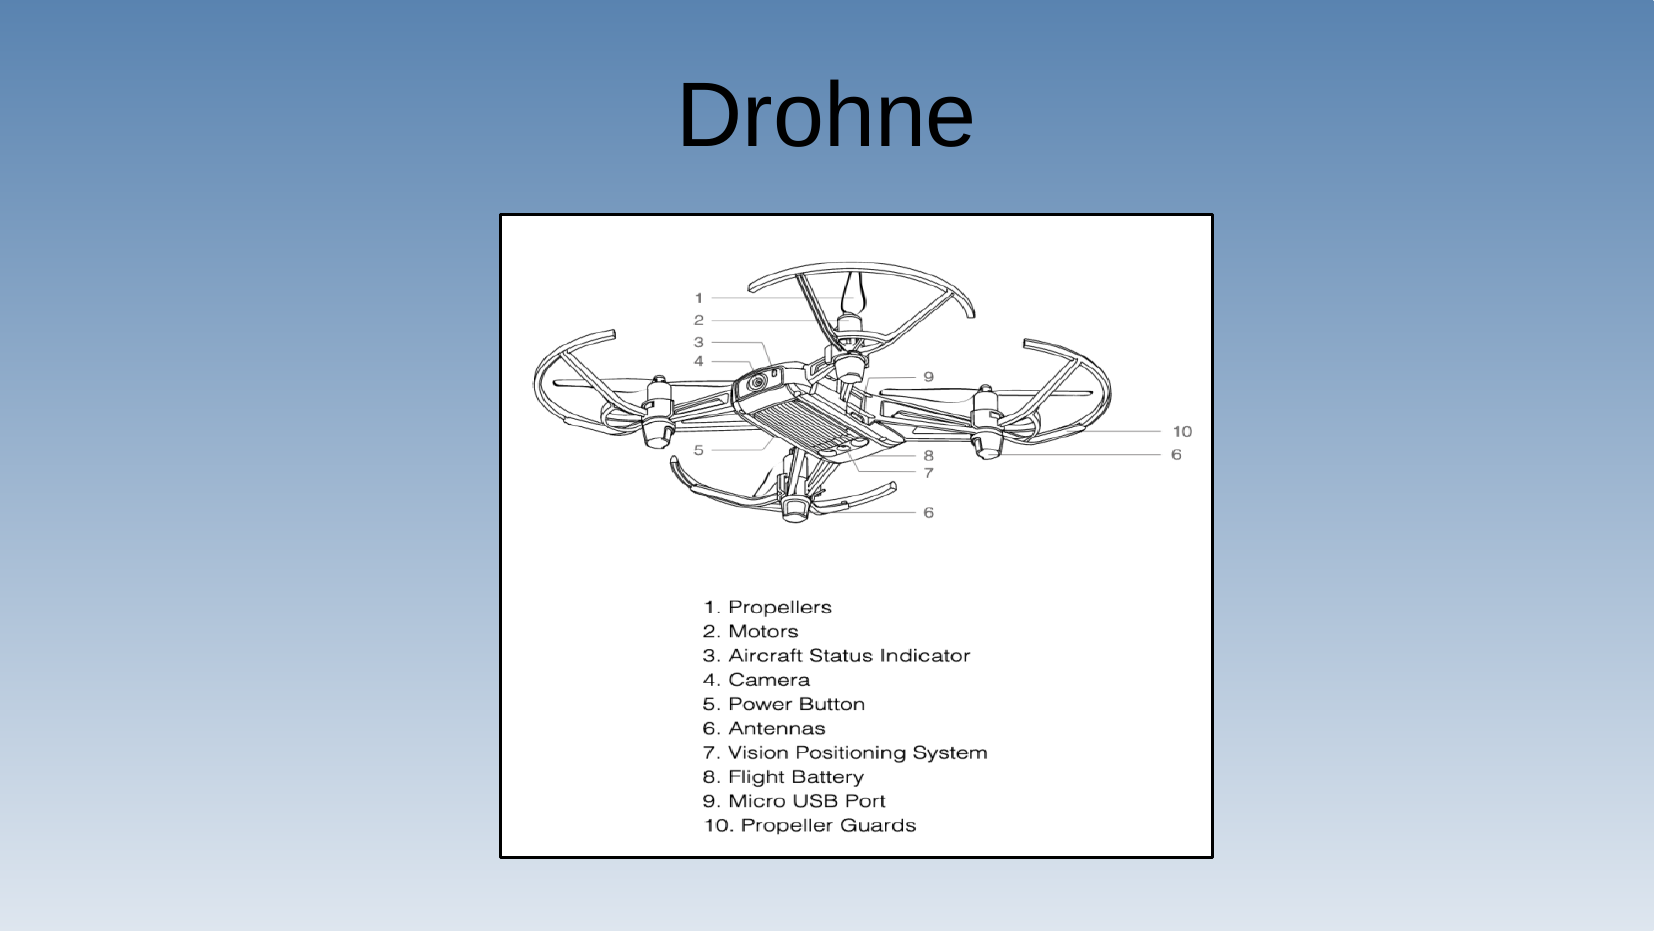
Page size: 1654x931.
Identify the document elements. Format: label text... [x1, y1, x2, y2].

picture [501, 216, 1211, 857]
title Drohne [82, 37, 1571, 193]
